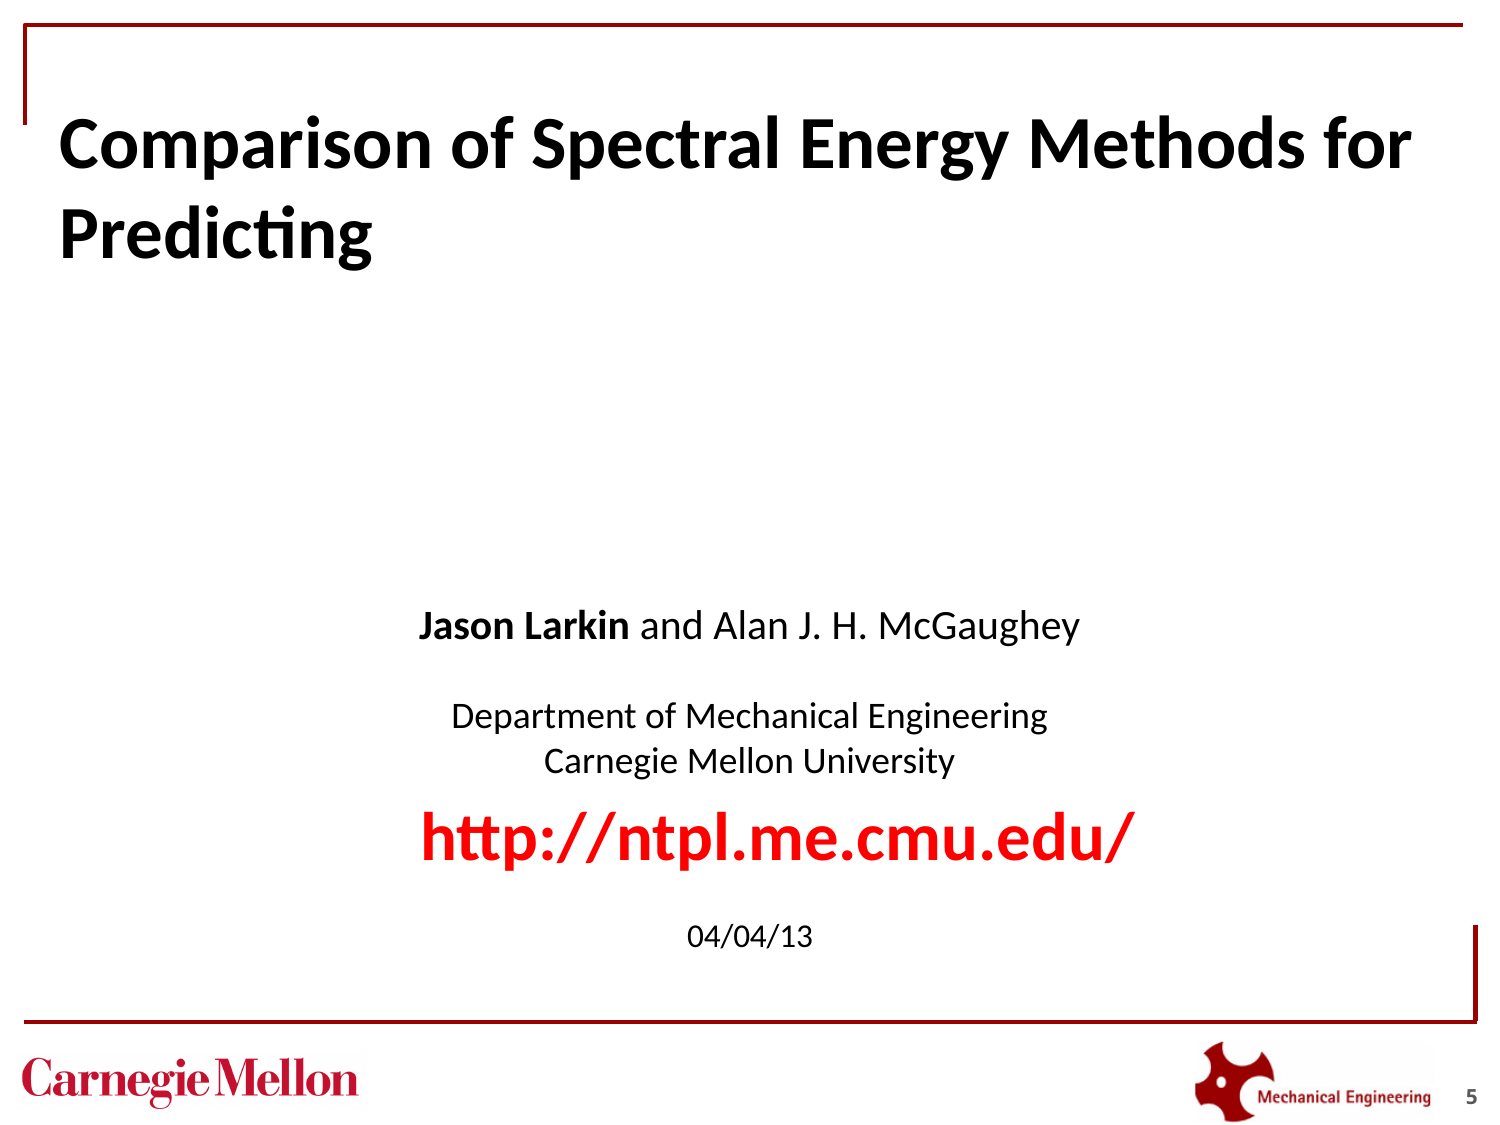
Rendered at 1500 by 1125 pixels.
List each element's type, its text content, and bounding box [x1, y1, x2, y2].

picture [1192, 1034, 1438, 1125]
title Comparison of Spectral Energy Methods for Predicting [45, 63, 1456, 305]
picture [16, 1050, 366, 1110]
subtitle Jason Larkin and Alan J. H. McGaughey Department of Mechanical Engineering Carnegie Mellon University http://ntpl.me.cmu.edu/ 04/04/13 [225, 599, 1276, 963]
